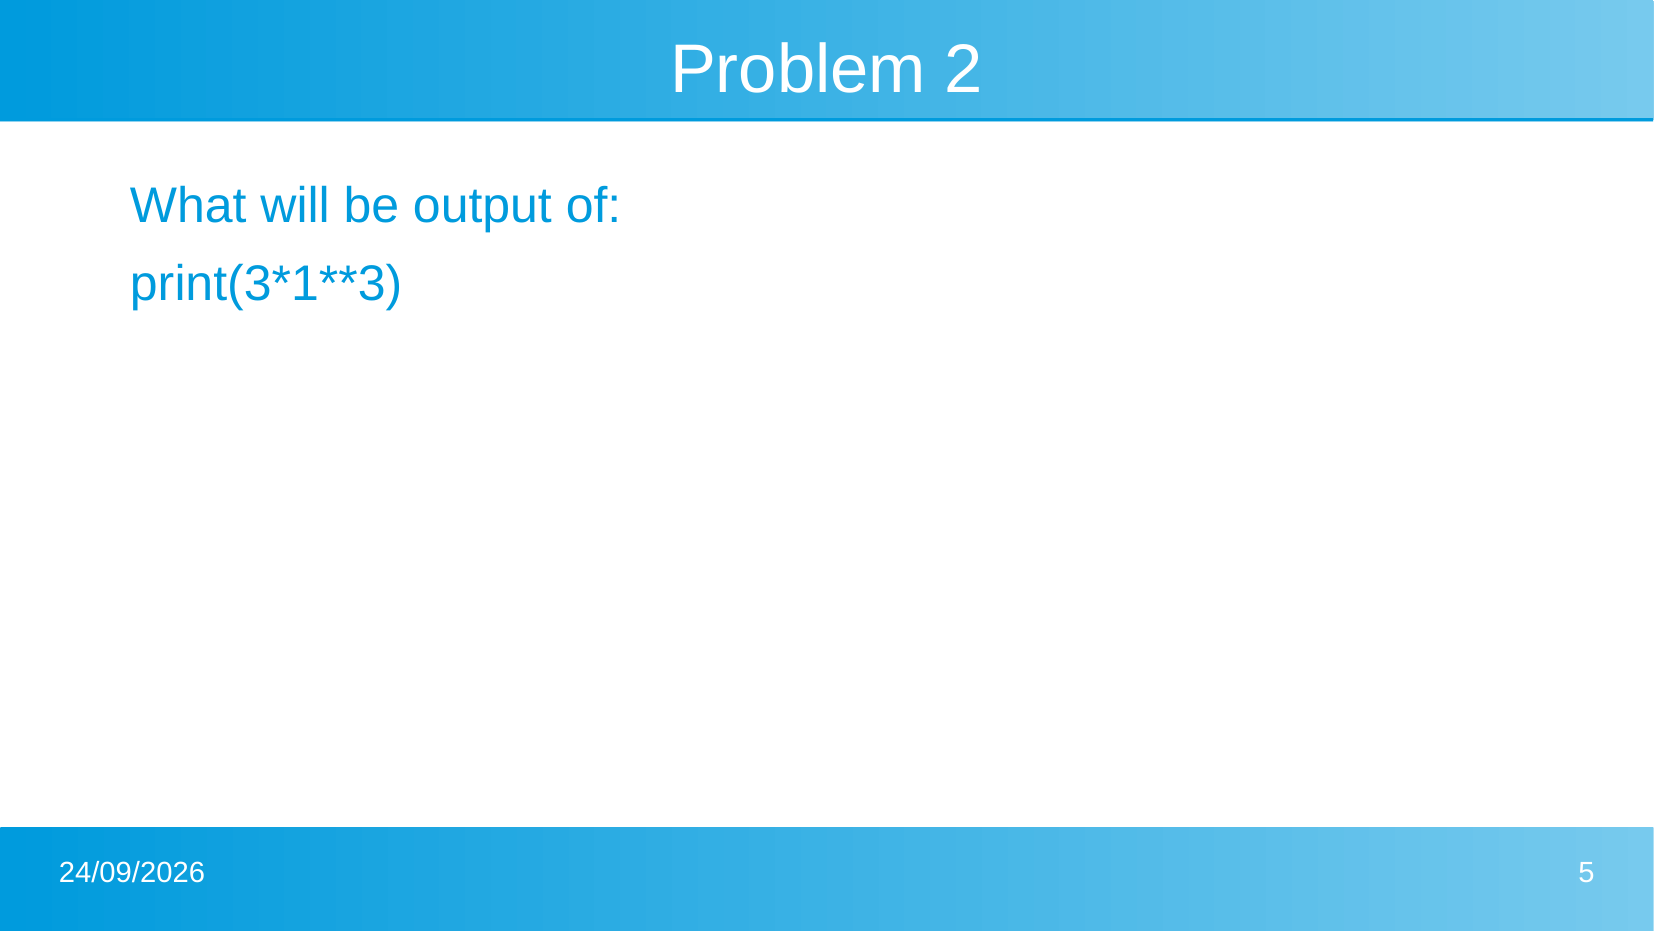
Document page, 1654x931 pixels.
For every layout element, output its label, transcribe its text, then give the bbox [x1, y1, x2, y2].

title Problem 2 [59, 29, 1595, 108]
list What will be output of: print(3*1**3) [59, 177, 1595, 768]
